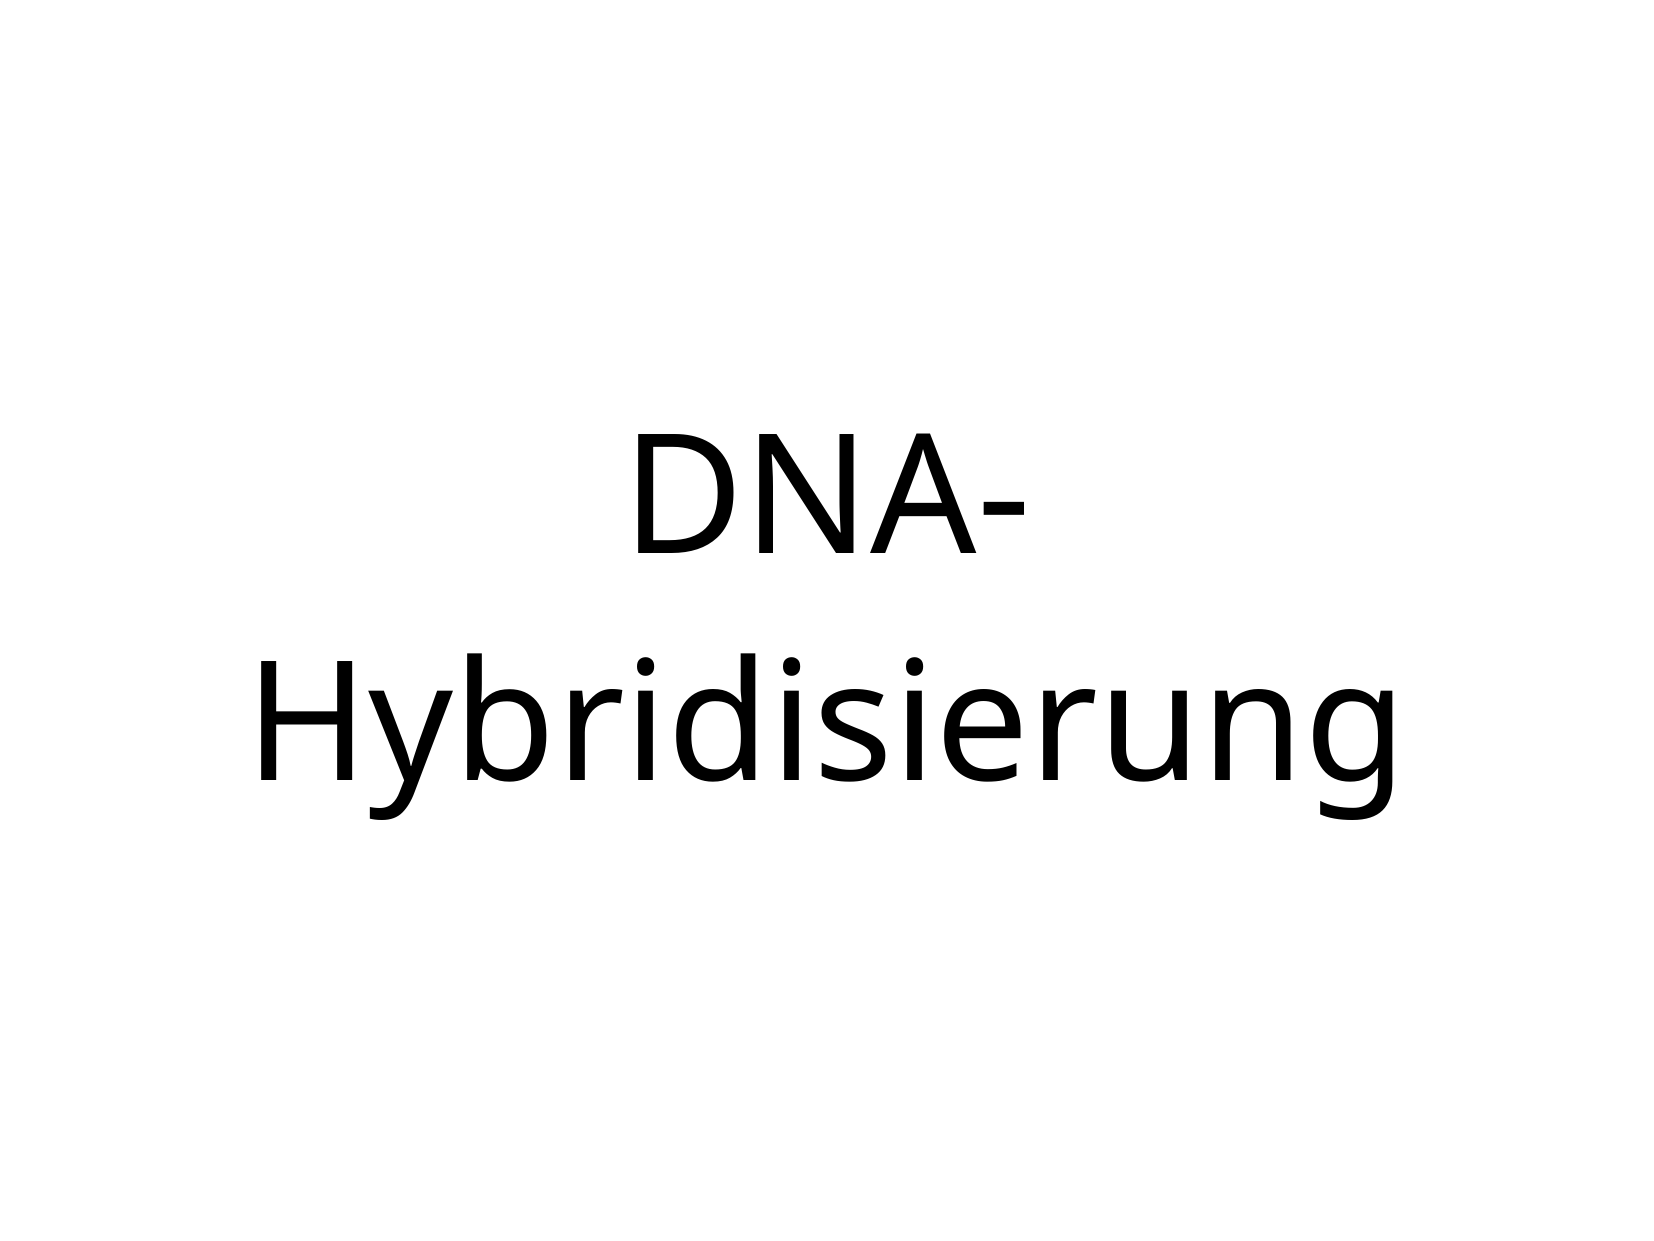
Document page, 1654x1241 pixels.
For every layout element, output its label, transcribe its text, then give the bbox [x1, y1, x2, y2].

title DNA-Hybridisierung [82, 498, 1571, 706]
